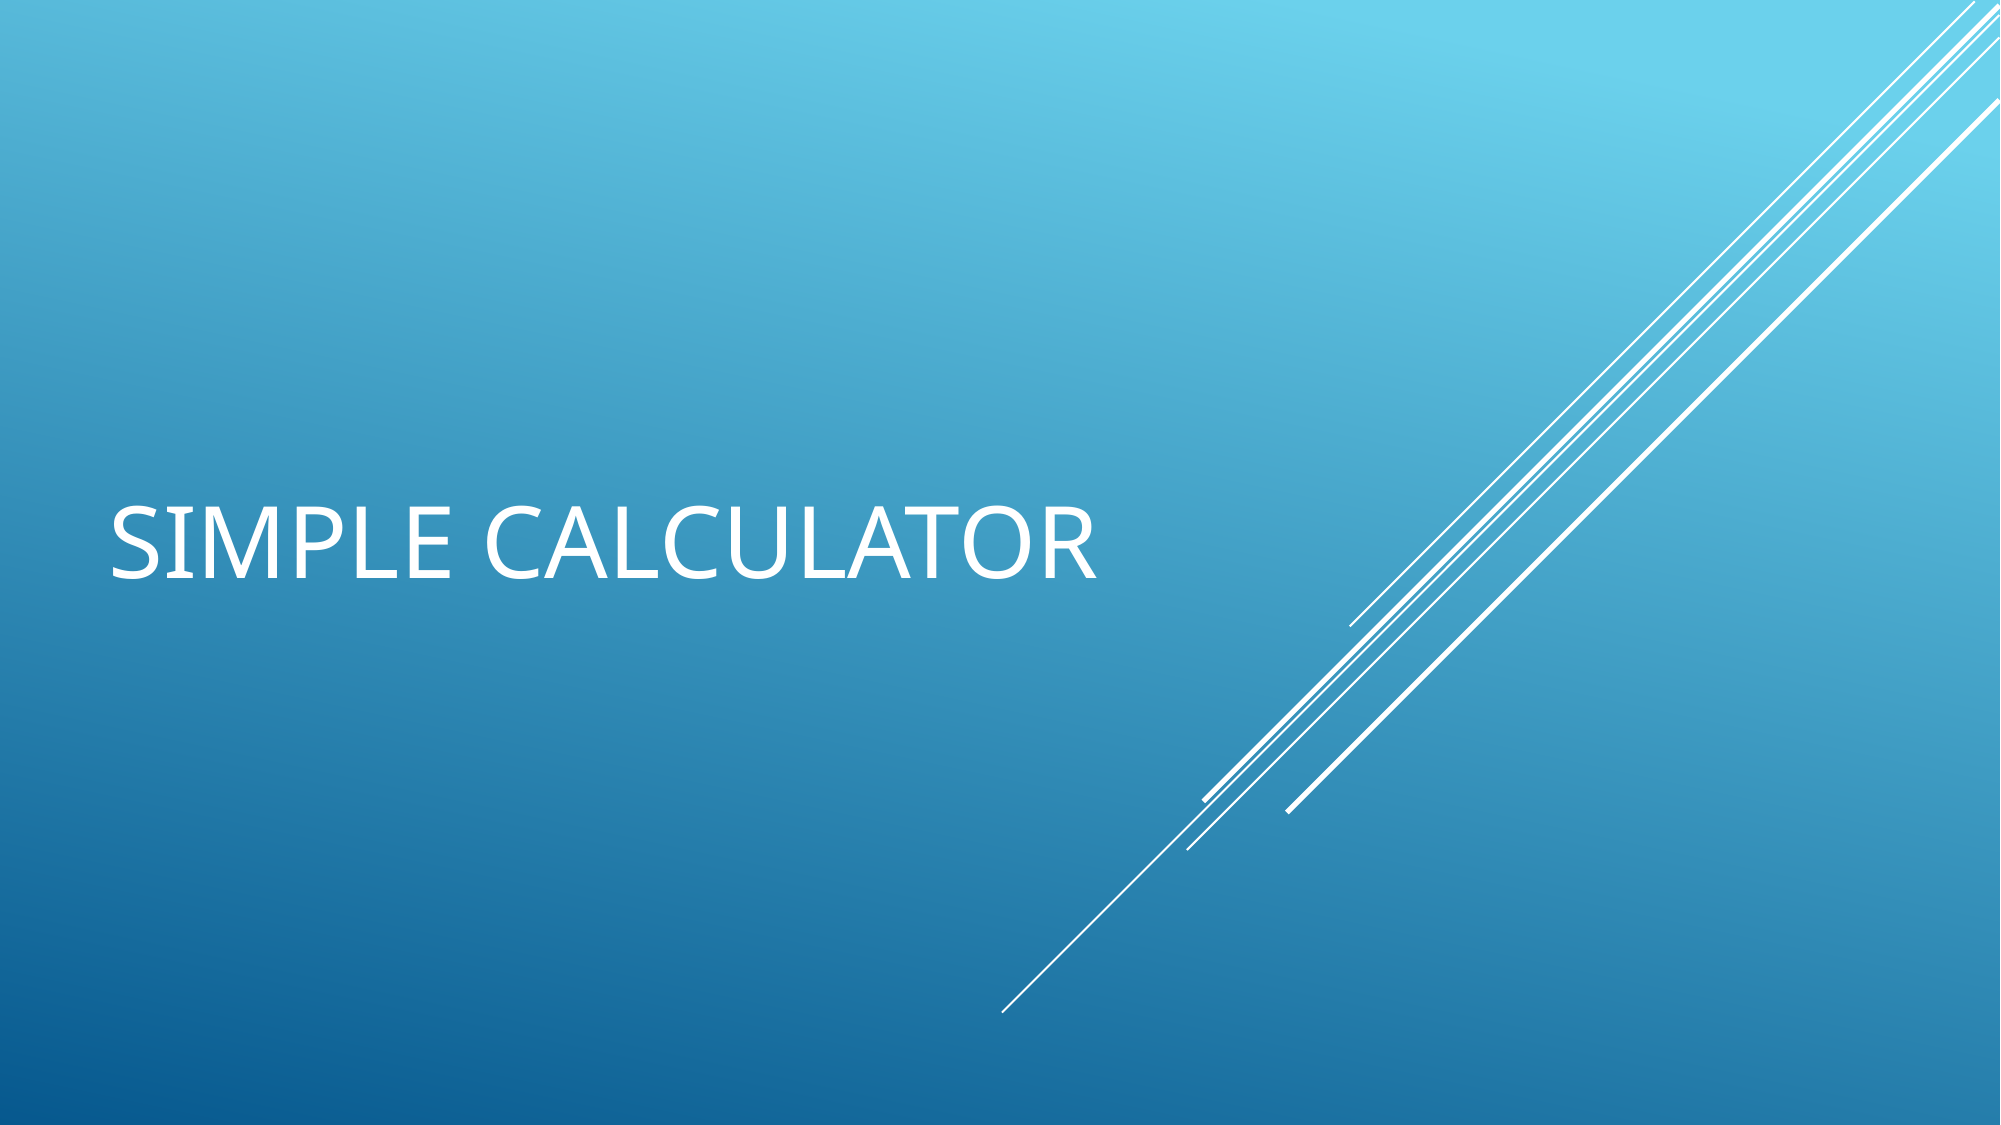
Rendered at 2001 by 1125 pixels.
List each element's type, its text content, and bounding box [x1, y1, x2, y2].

title Simple Calculator [93, 118, 1406, 606]
